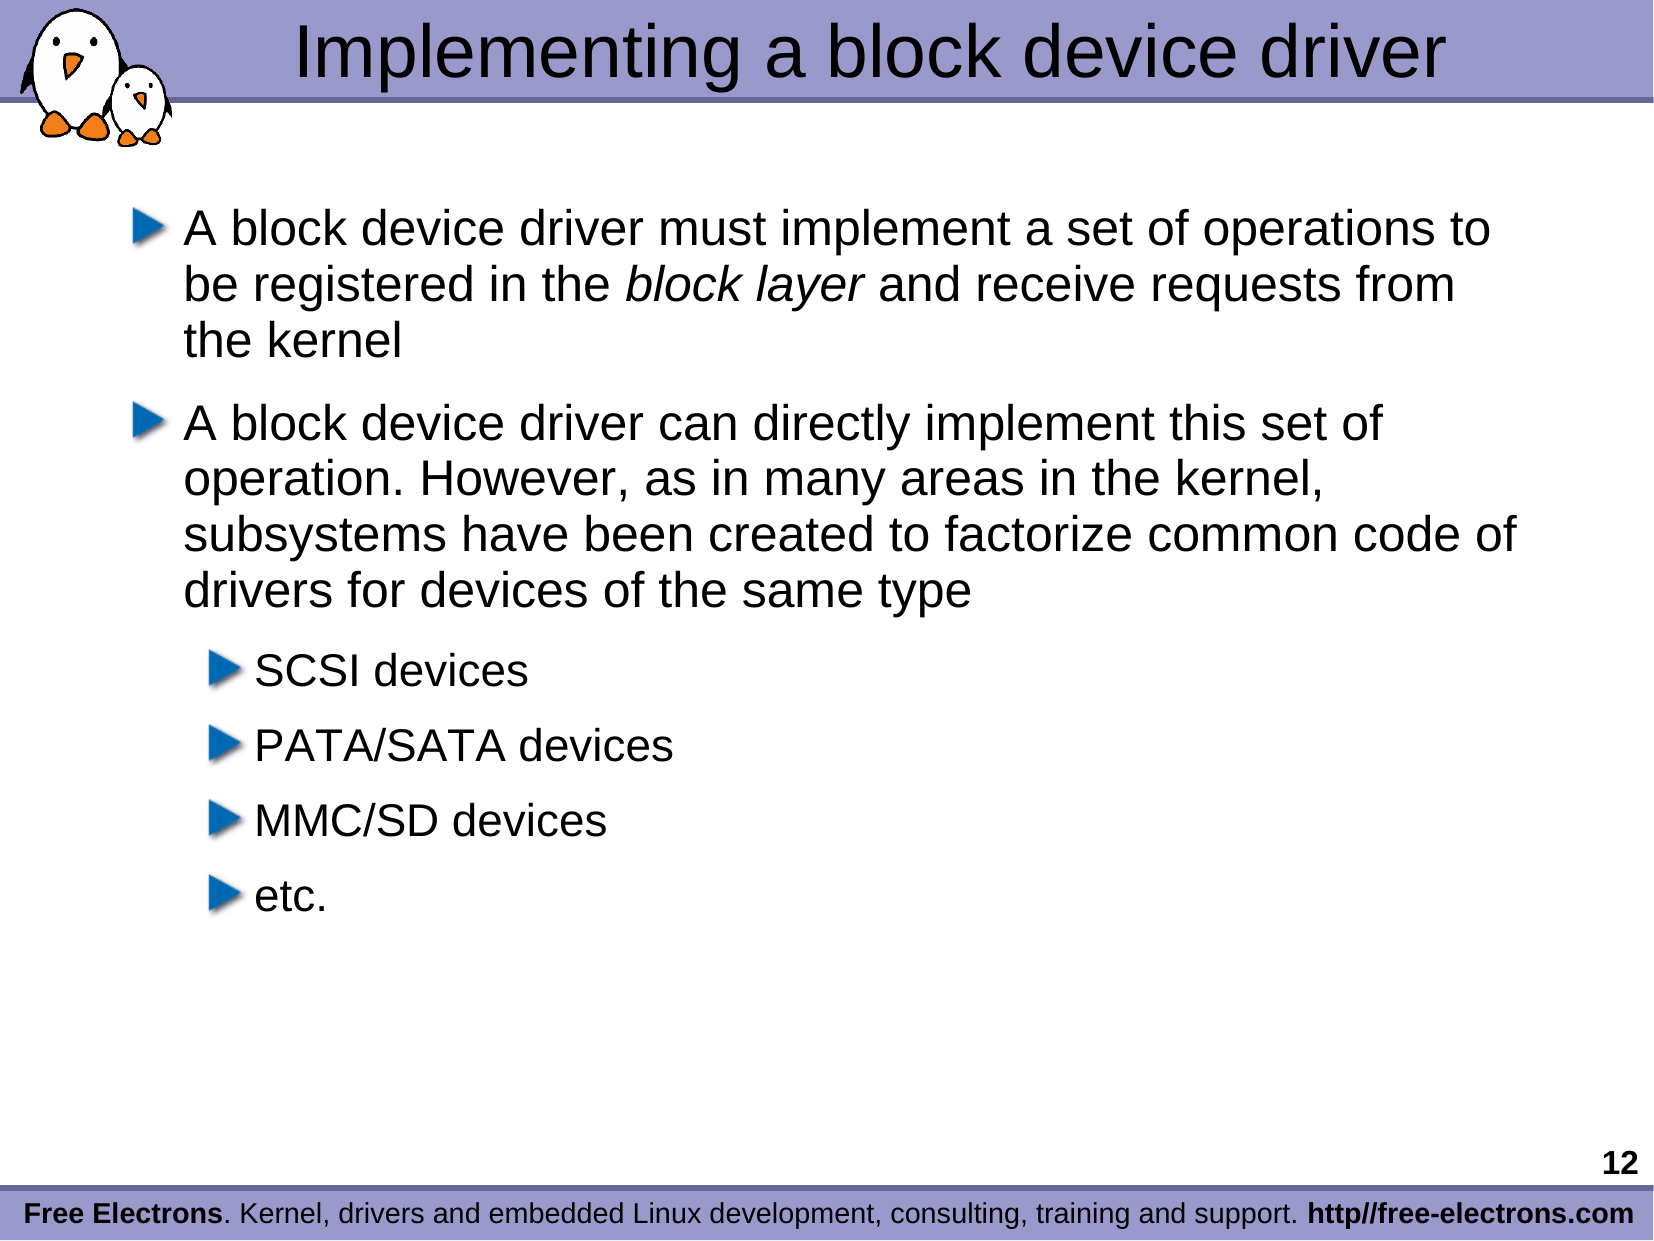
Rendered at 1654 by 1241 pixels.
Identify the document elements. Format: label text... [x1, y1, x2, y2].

picture [20, 8, 172, 147]
list A block device driver must implement a set of operations to be registered in the block layer and receive requests from the kernel A block device driver can directly implement this set of operation. However, as in many areas in the kernel, subsystems have been created to factorize common code of drivers for devices of the same type SCSI devices PATA/SATA devices MMC/SD devices etc. [112, 200, 1525, 1051]
title Implementing a block device driver [125, 0, 1616, 103]
